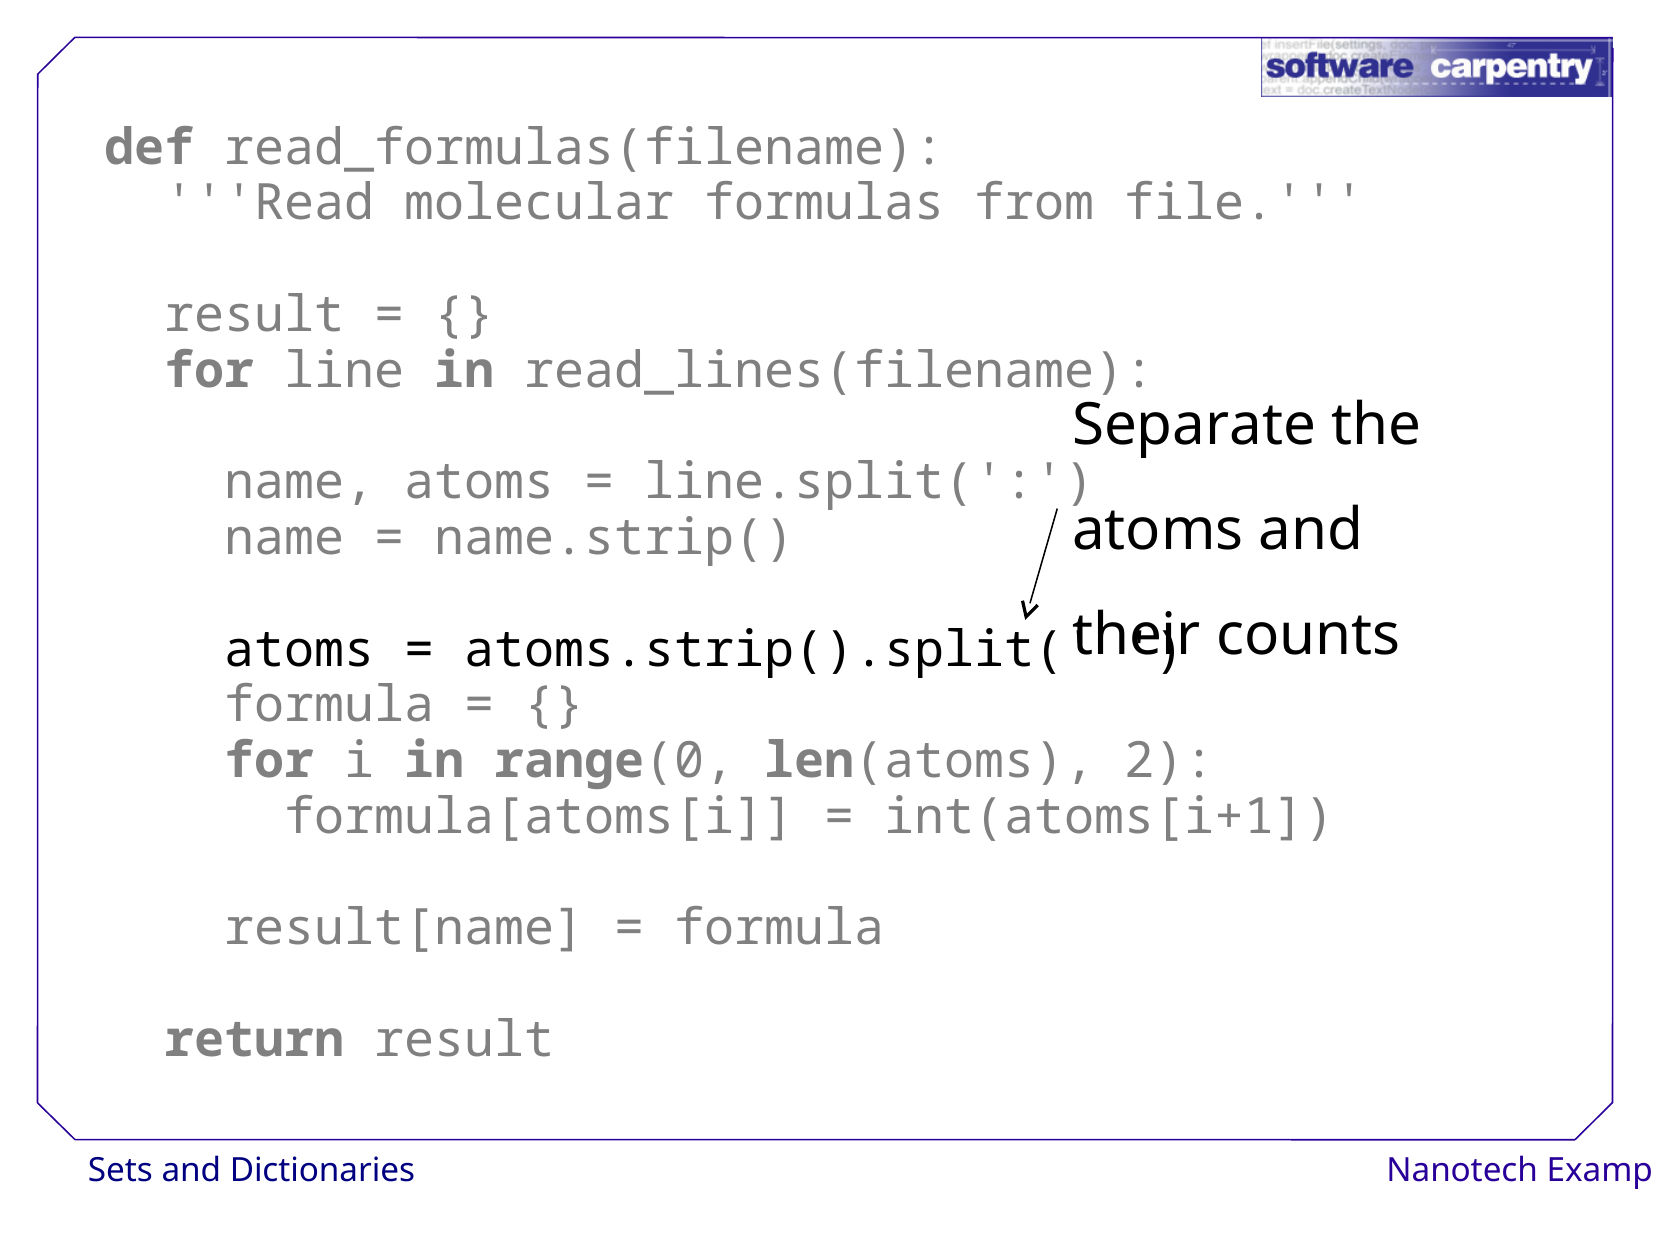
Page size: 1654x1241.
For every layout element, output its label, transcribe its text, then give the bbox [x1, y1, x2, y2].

text_box def read_formulas(filename): '''Read molecular formulas from file.''' result = {} for line in read_lines(filename): name, atoms = line.split(':') name = name.strip() atoms = atoms.strip().split(' ') formula = {} for i in range(0, len(atoms), 2): formula[atoms[i]] = int(atoms[i+1]) result[name] = formula return result [89, 112, 1177, 1093]
text_box Separate the atoms and their counts [1057, 343, 1586, 674]
picture [1261, 39, 1613, 97]
